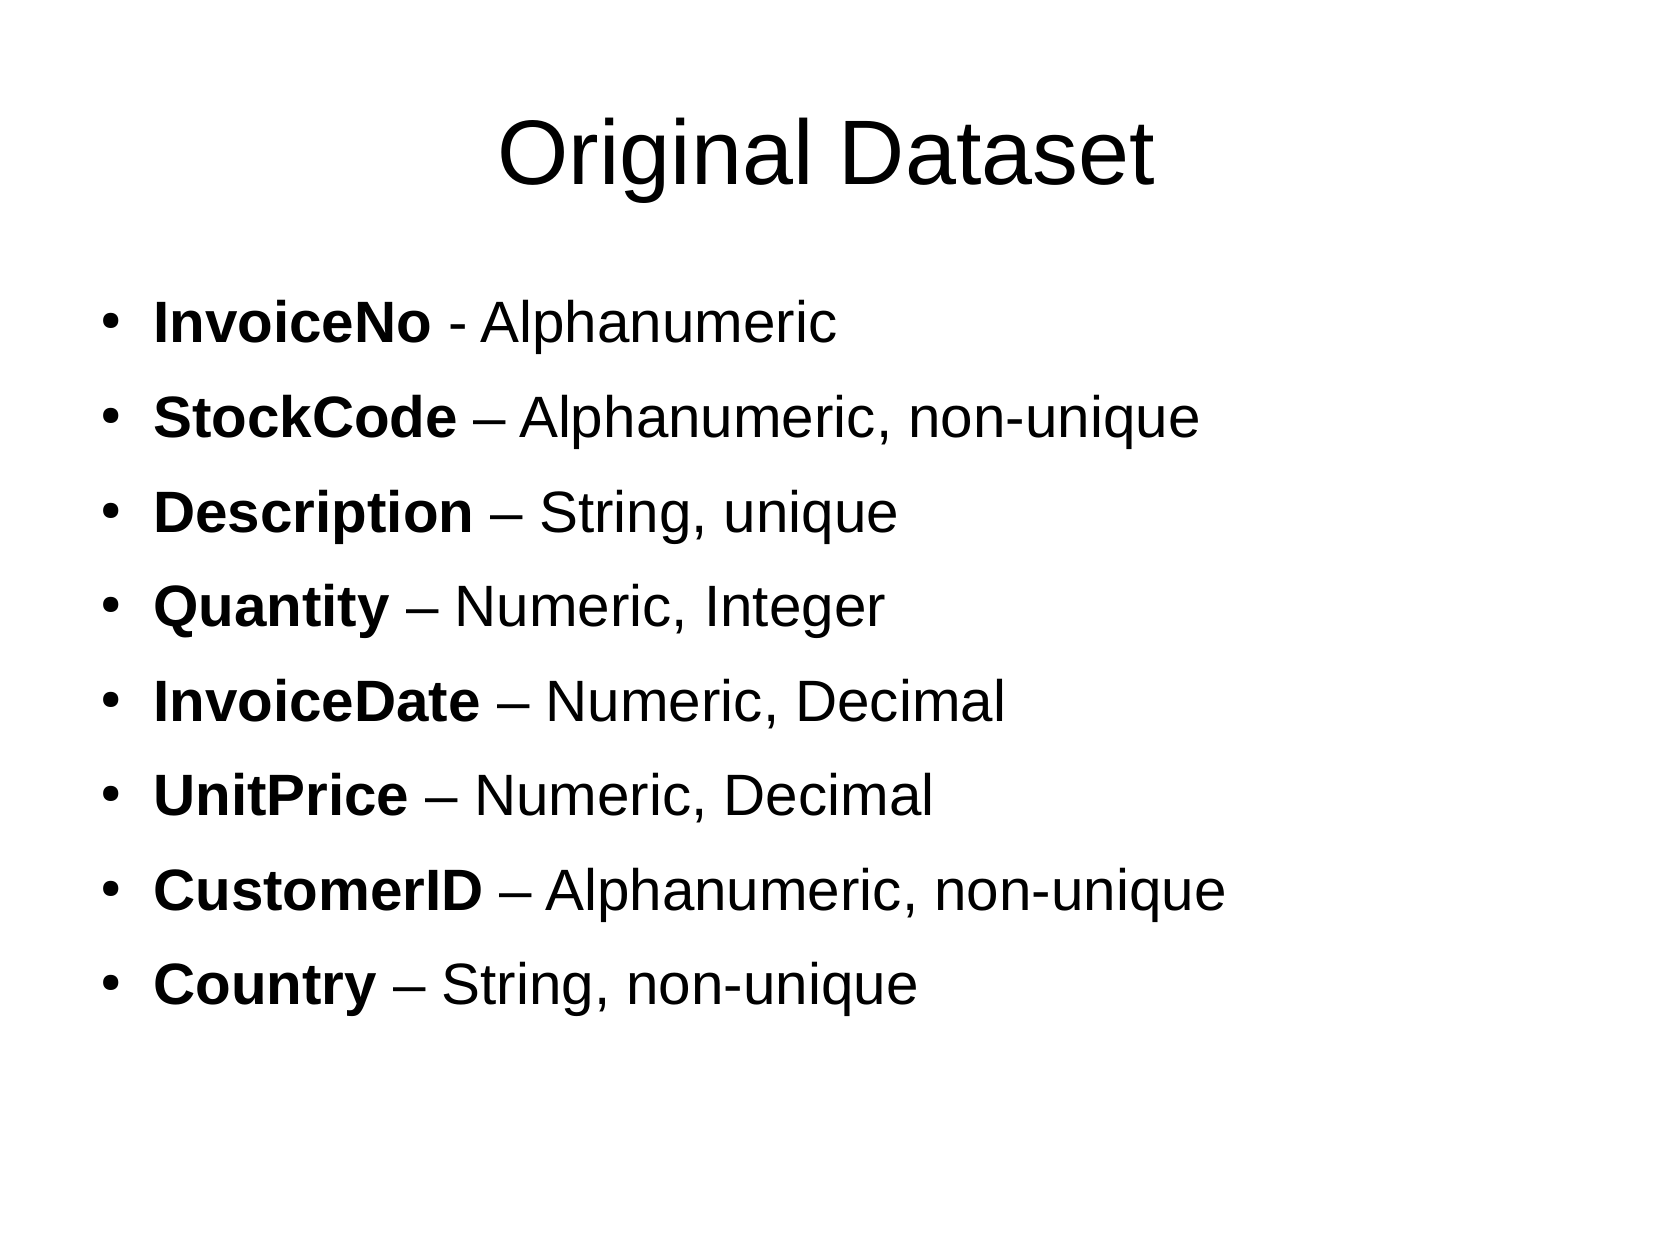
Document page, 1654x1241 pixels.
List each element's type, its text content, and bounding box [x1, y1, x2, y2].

list InvoiceNo - Alphanumeric StockCode – Alphanumeric, non-unique Description – String, unique Quantity – Numeric, Integer InvoiceDate – Numeric, Decimal UnitPrice – Numeric, Decimal CustomerID – Alphanumeric, non-unique Country – String, non-unique [82, 290, 1571, 1109]
title Original Dataset [82, 49, 1571, 257]
